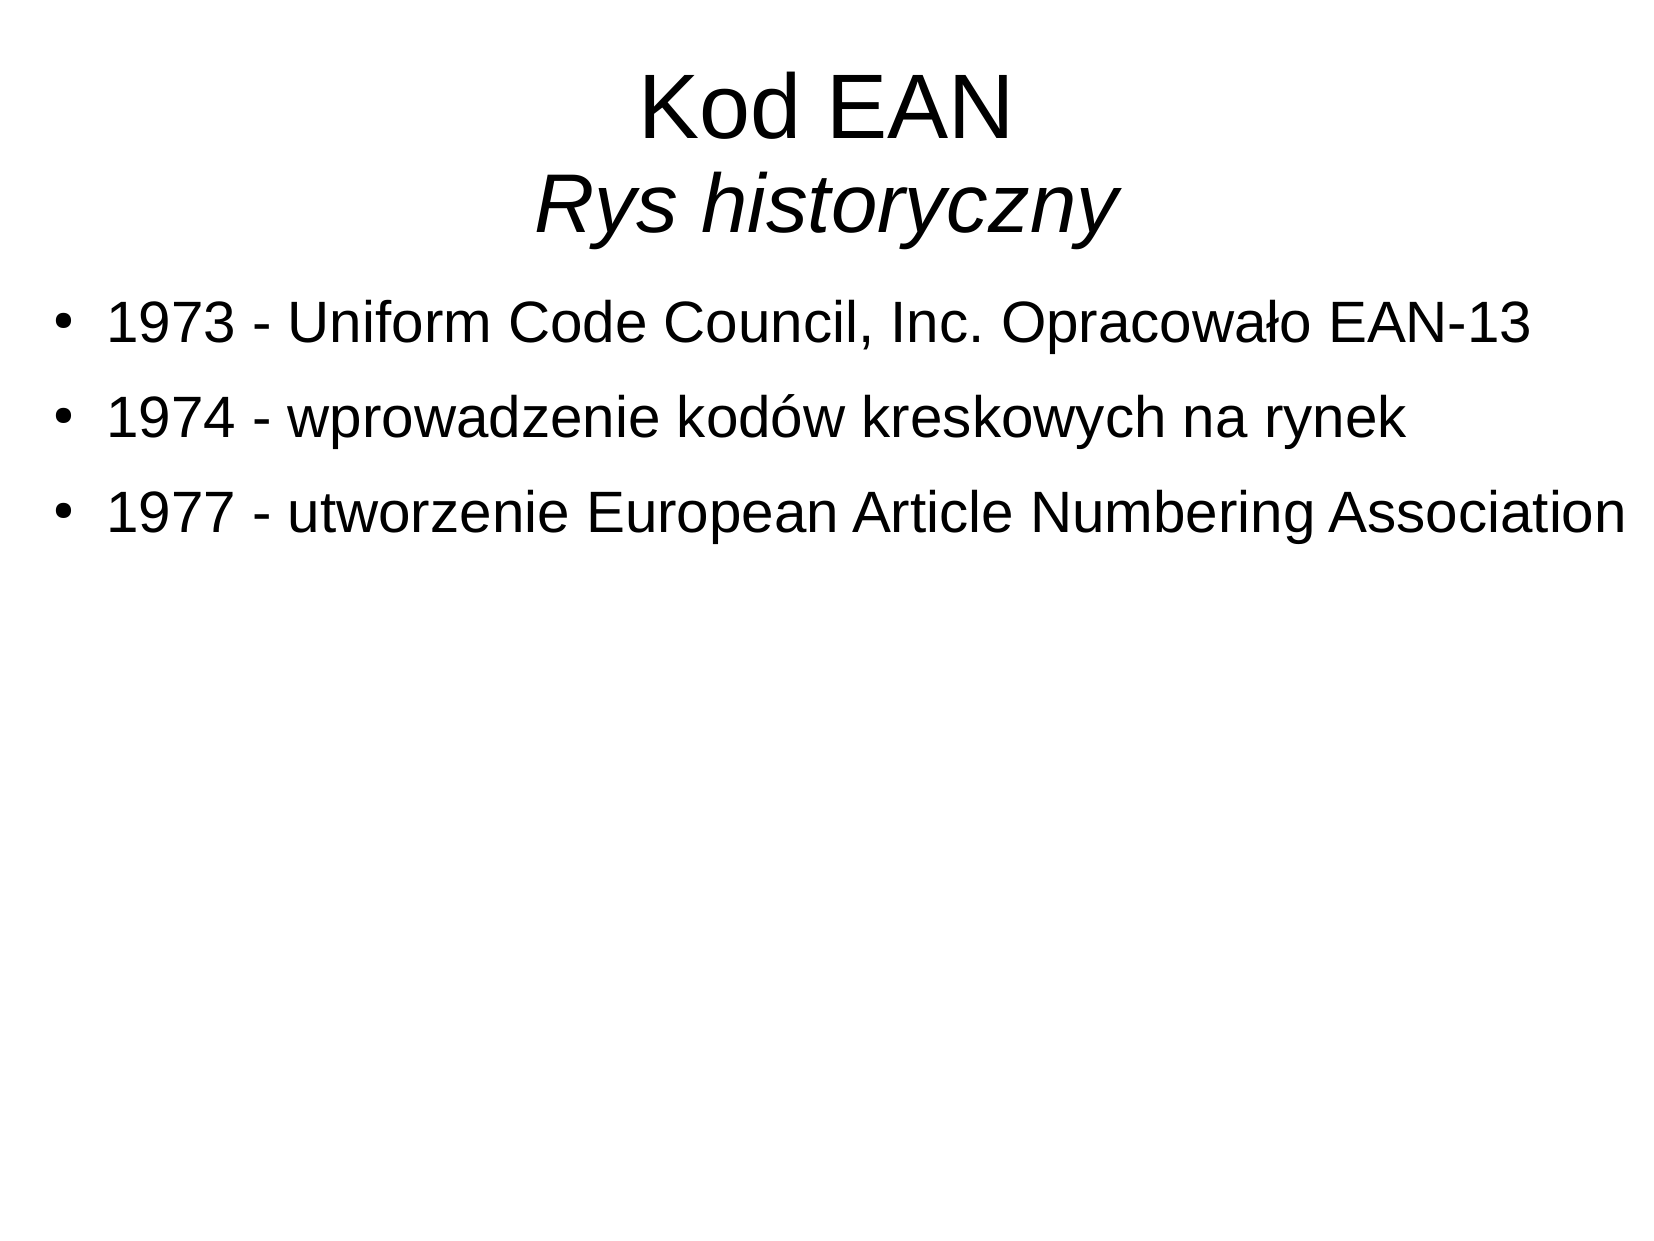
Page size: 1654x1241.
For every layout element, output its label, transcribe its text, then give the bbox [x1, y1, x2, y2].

list 1973 - Uniform Code Council, Inc. Opracowało EAN-13 1974 - wprowadzenie kodów kreskowych na rynek 1977 - utworzenie European Article Numbering Association [35, 290, 1642, 1010]
title Kod EAN Rys historyczny [82, 49, 1571, 257]
